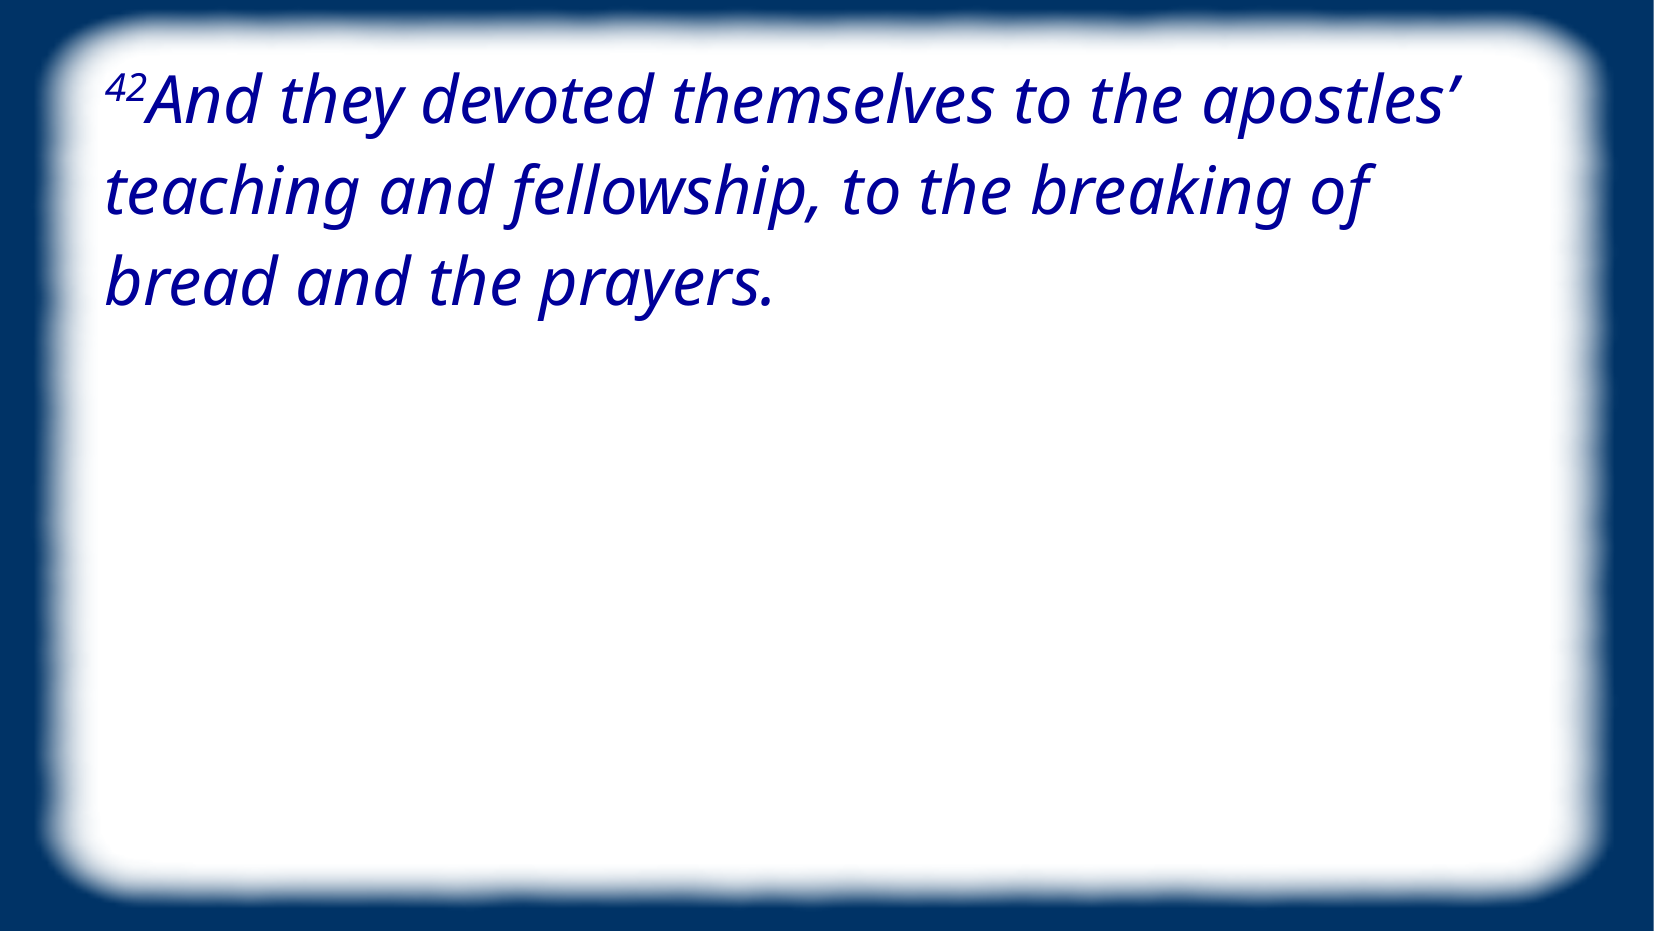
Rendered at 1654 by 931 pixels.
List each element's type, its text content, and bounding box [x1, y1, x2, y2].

picture [0, 0, 1654, 931]
text_box 42And they devoted themselves to the apostles’ teaching and fellowship, to the breaking of bread and the prayers. [90, 45, 1561, 327]
